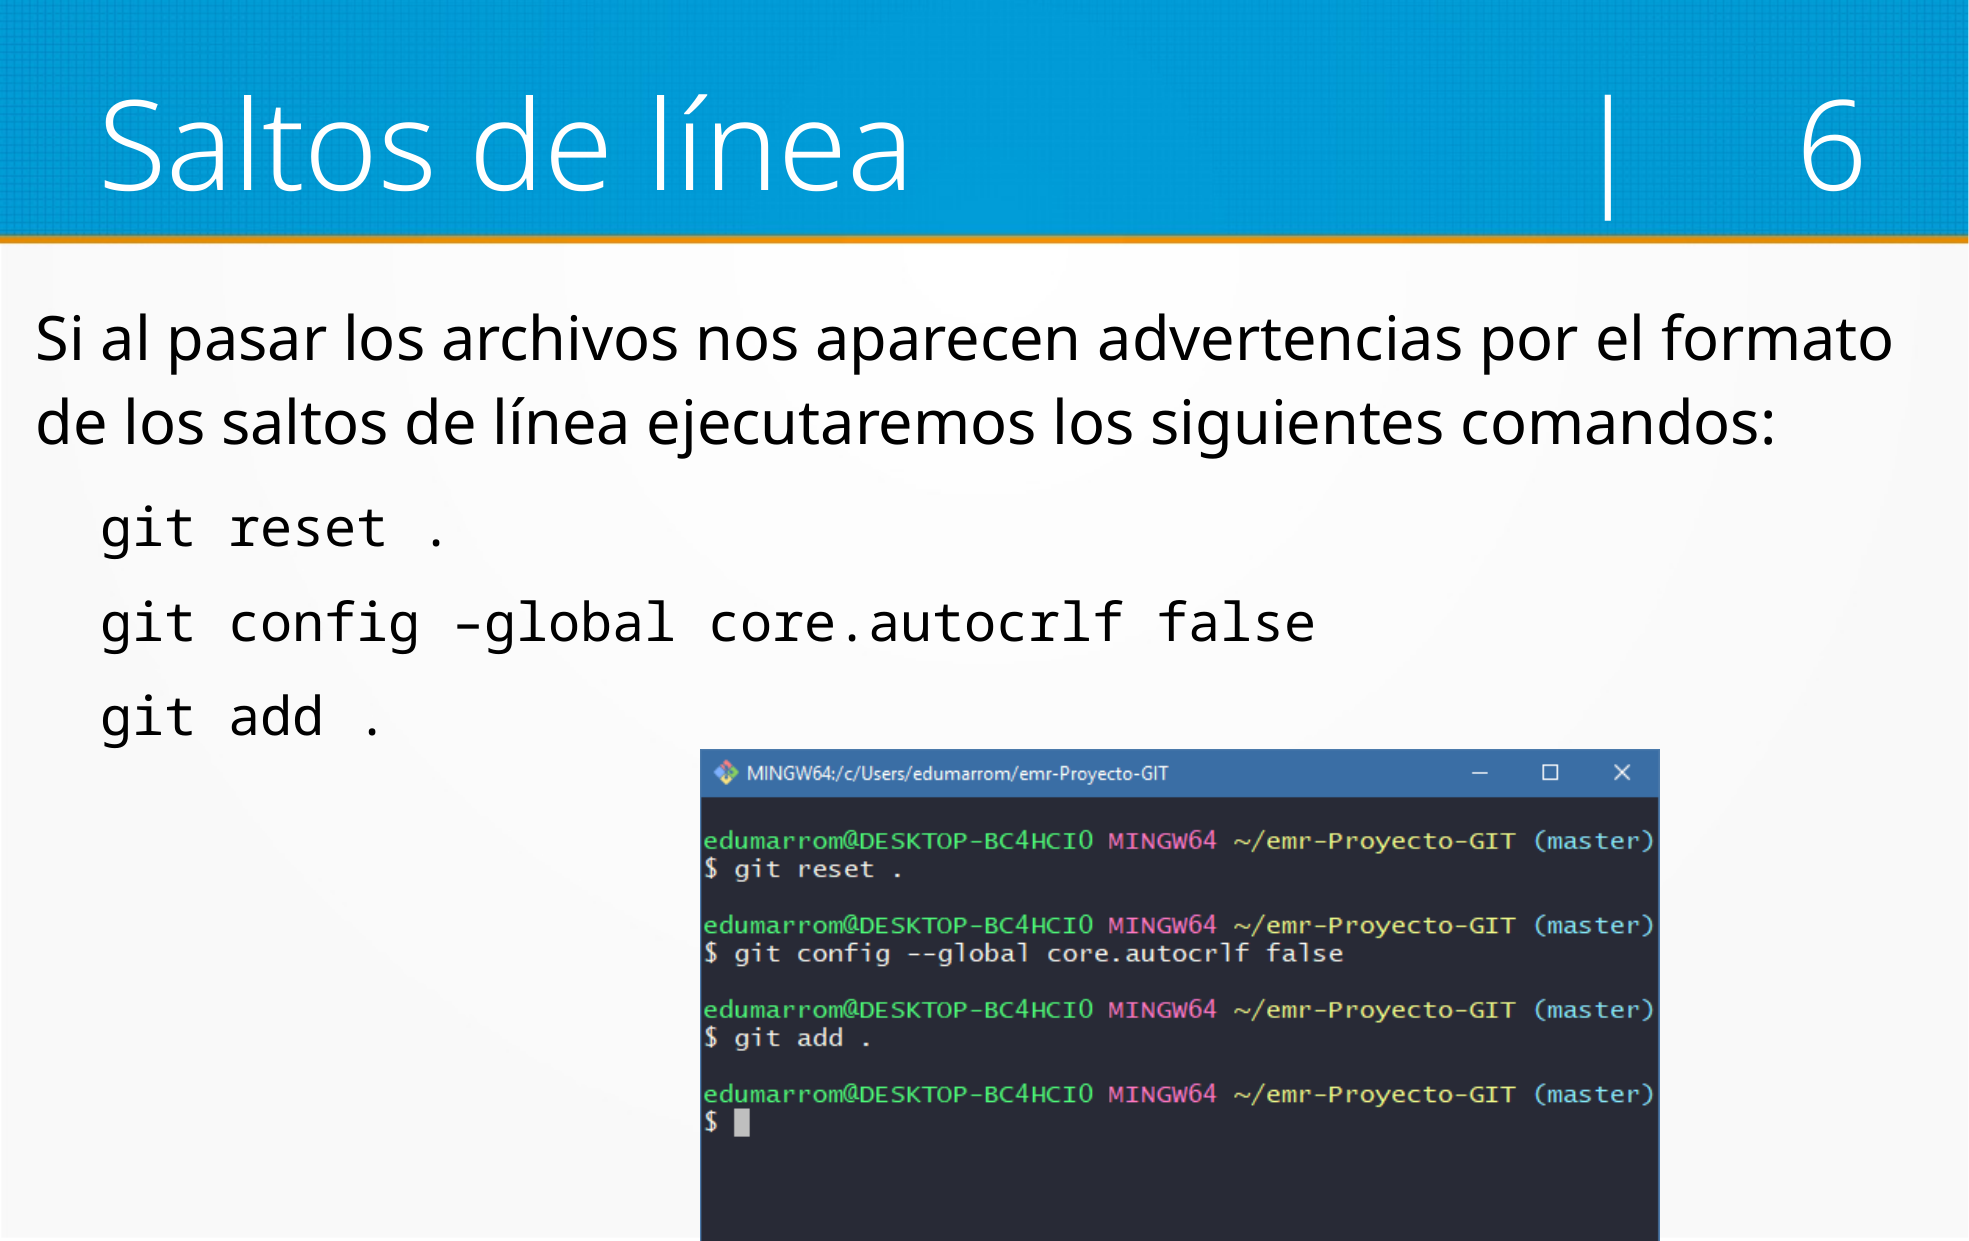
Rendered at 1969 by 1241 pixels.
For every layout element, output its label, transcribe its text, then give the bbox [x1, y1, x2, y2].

list Si al pasar los archivos nos aparecen advertencias por el formato de los saltos de línea ejecutaremos los siguientes comandos: git reset . git config –global core.autocrlf false git add . [35, 295, 1902, 768]
picture [0, 233, 1969, 1241]
title Saltos de línea | 6 [98, 19, 1870, 227]
